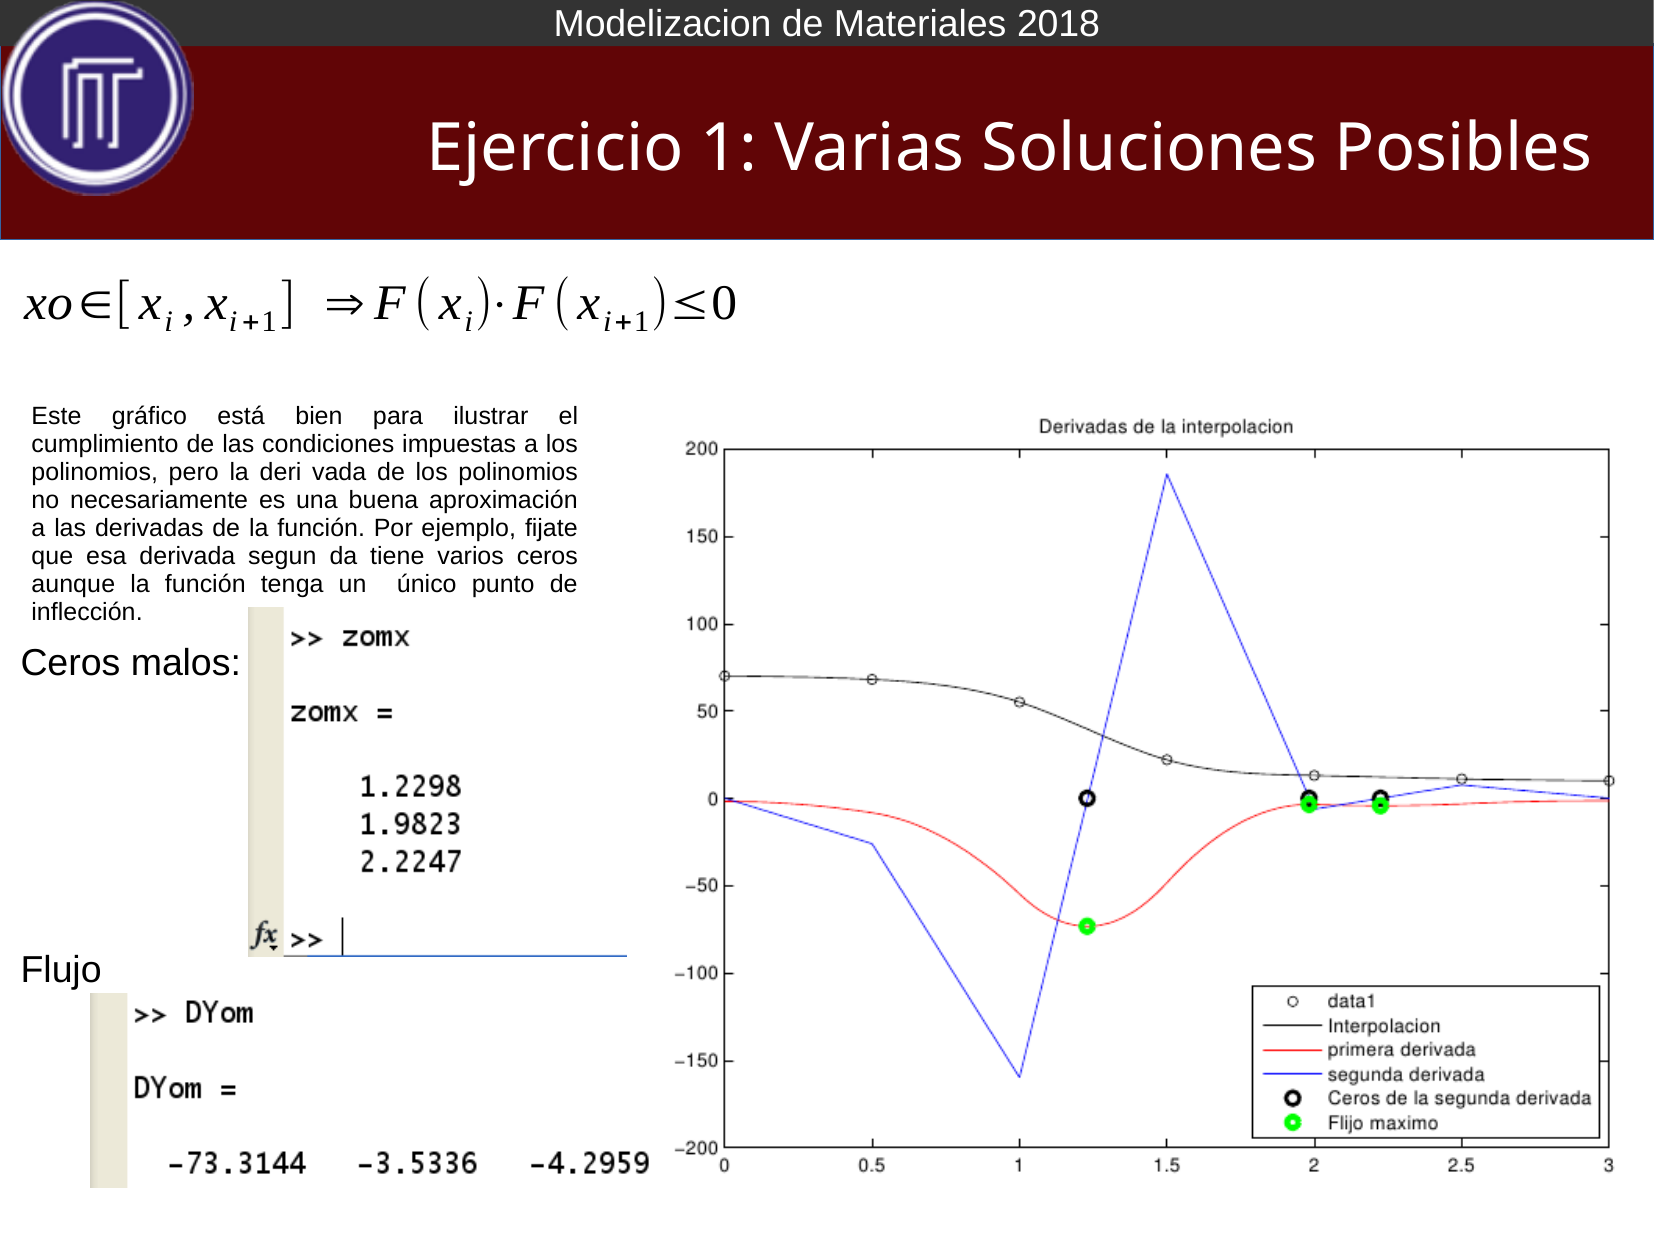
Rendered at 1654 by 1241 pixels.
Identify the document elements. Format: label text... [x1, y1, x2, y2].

picture [0, 0, 194, 196]
text_box Flujo [5, 940, 117, 998]
picture [90, 405, 1638, 1200]
text_box Ceros malos: [5, 633, 257, 691]
picture [248, 607, 627, 957]
text_box Este gráfico está bien para ilustrar el cumplimiento de las condiciones impuestas a los polinomios, pero la deri vada de los polinomios no necesariamente es una buena aproximación a las derivadas de la función. Por ejemplo, fijate que esa derivada segun da tiene varios ceros aunque la función tenga un único punto de inflección. [16, 394, 594, 633]
title Ejercicio 1: Varias Soluciones Posibles [41, 70, 1654, 218]
chart [14, 274, 745, 338]
